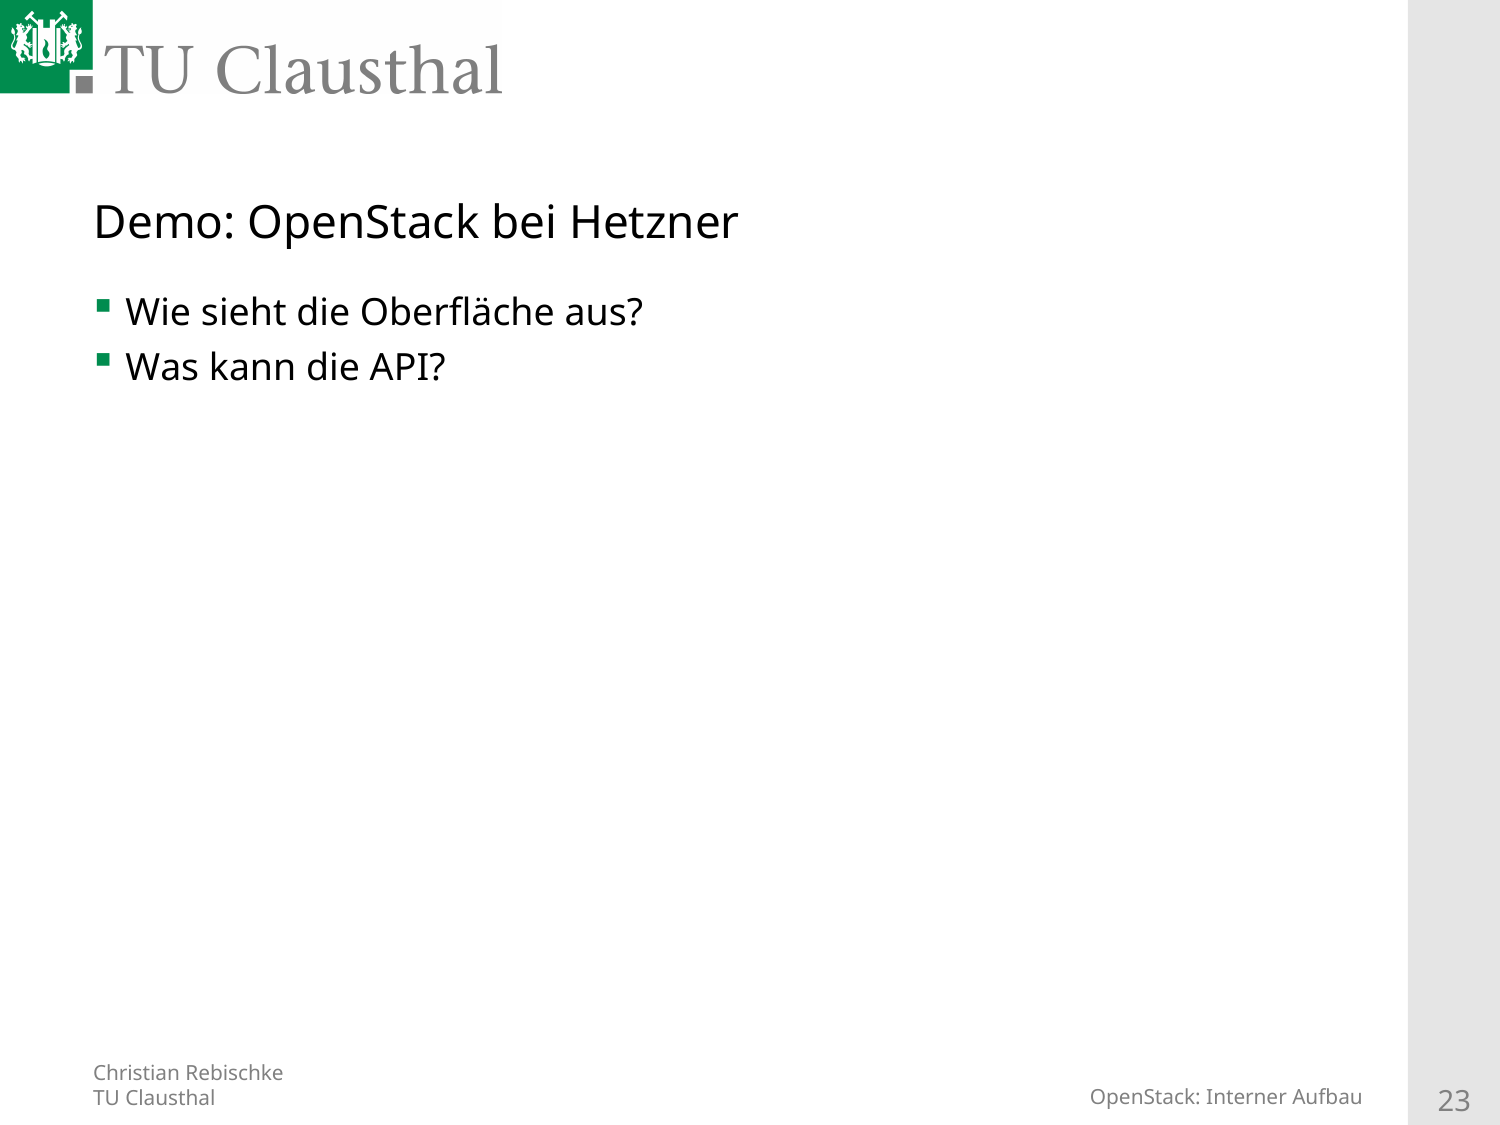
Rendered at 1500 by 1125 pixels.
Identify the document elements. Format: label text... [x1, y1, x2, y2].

picture [0, 0, 502, 94]
title Demo: OpenStack bei Hetzner [79, 184, 1375, 279]
list Wie sieht die Oberfläche aus? Was kann die API? [78, 280, 1379, 949]
